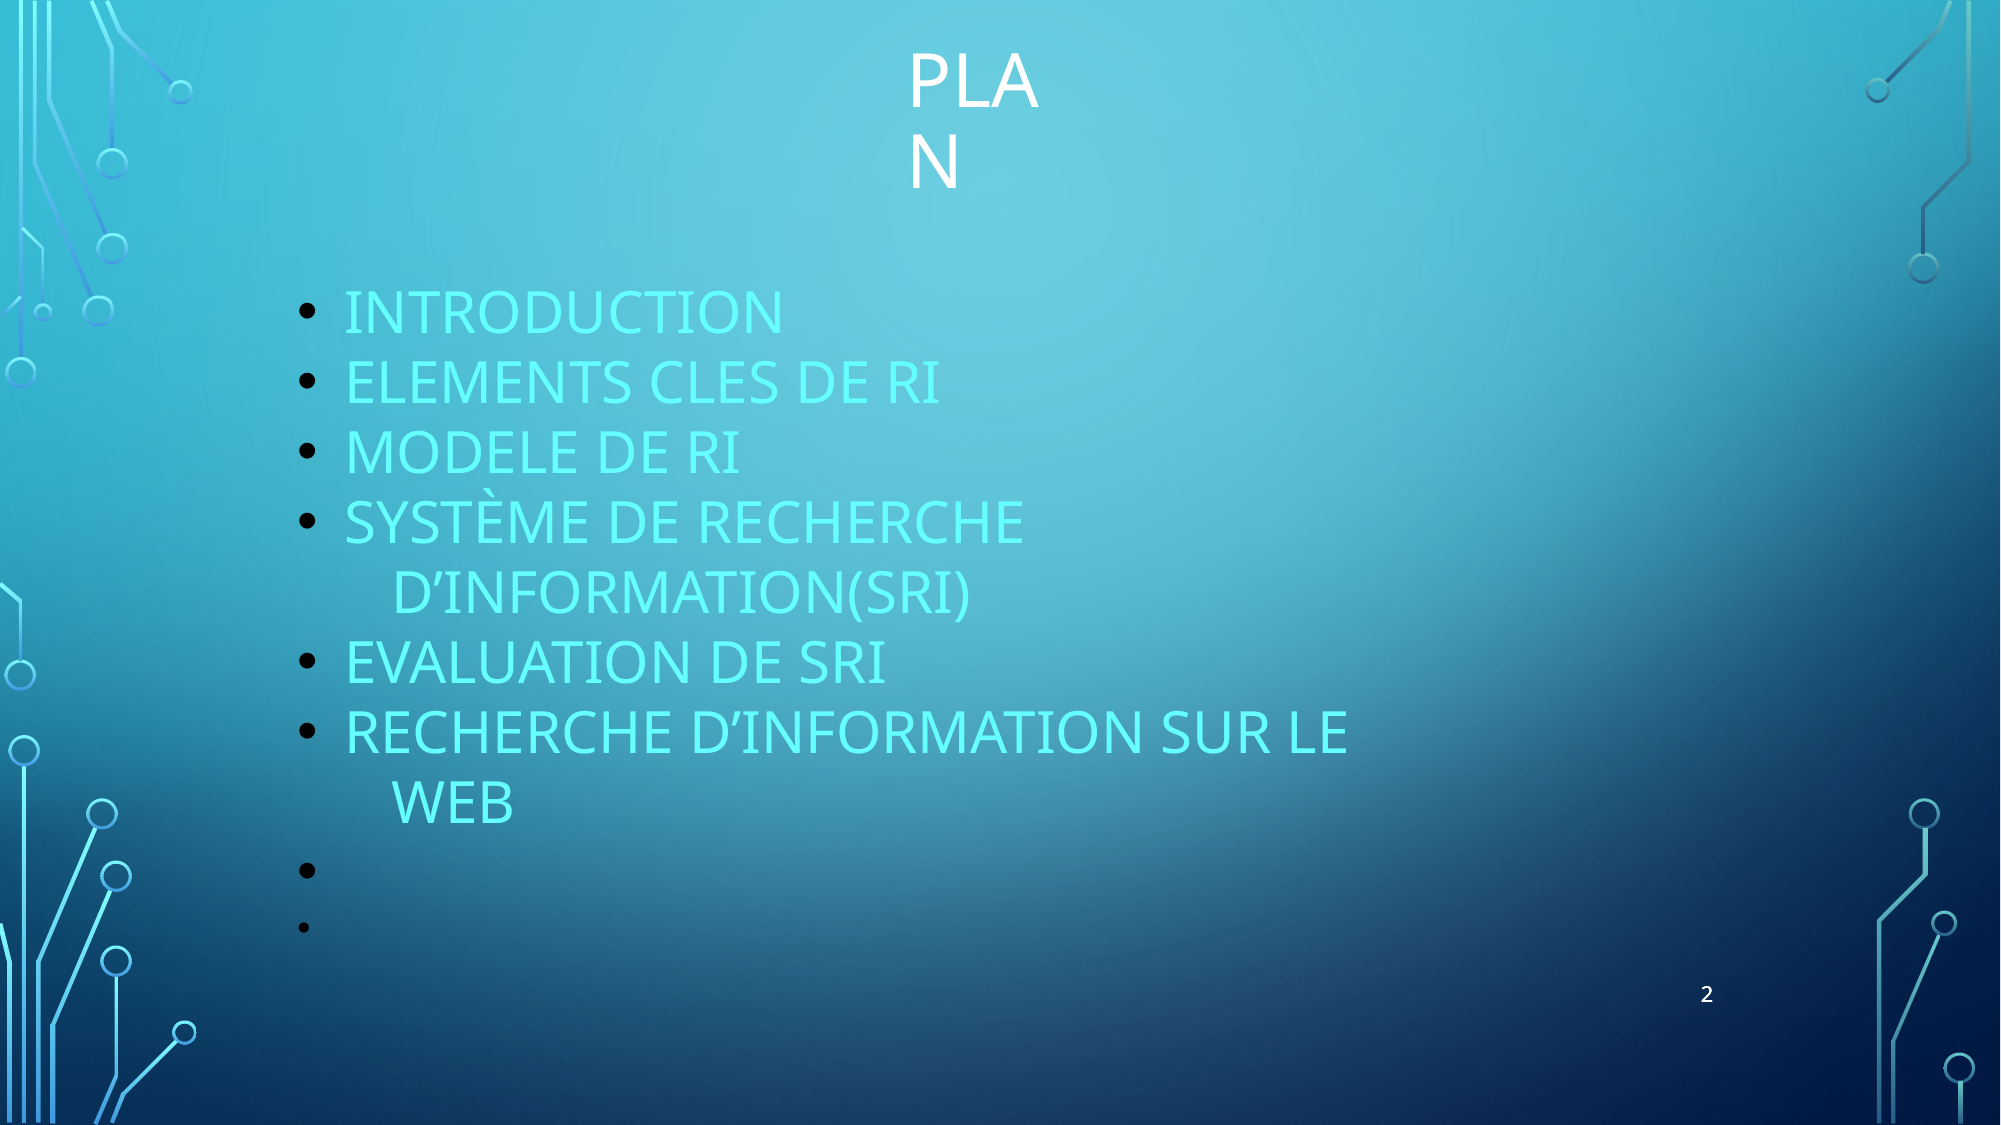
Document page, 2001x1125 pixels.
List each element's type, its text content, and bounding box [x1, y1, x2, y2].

text_box INTRODUCTION ELEMENTS CLES DE RI MODELE DE RI SYSTÈME DE RECHERCHE D’INFORMATION(SRI) EVALUATION DE SRI RECHERCHE D’INFORMATION SUR LE WEB [282, 267, 1502, 823]
title PLAN [891, 19, 1109, 228]
text_box [1685, 965, 1813, 1025]
